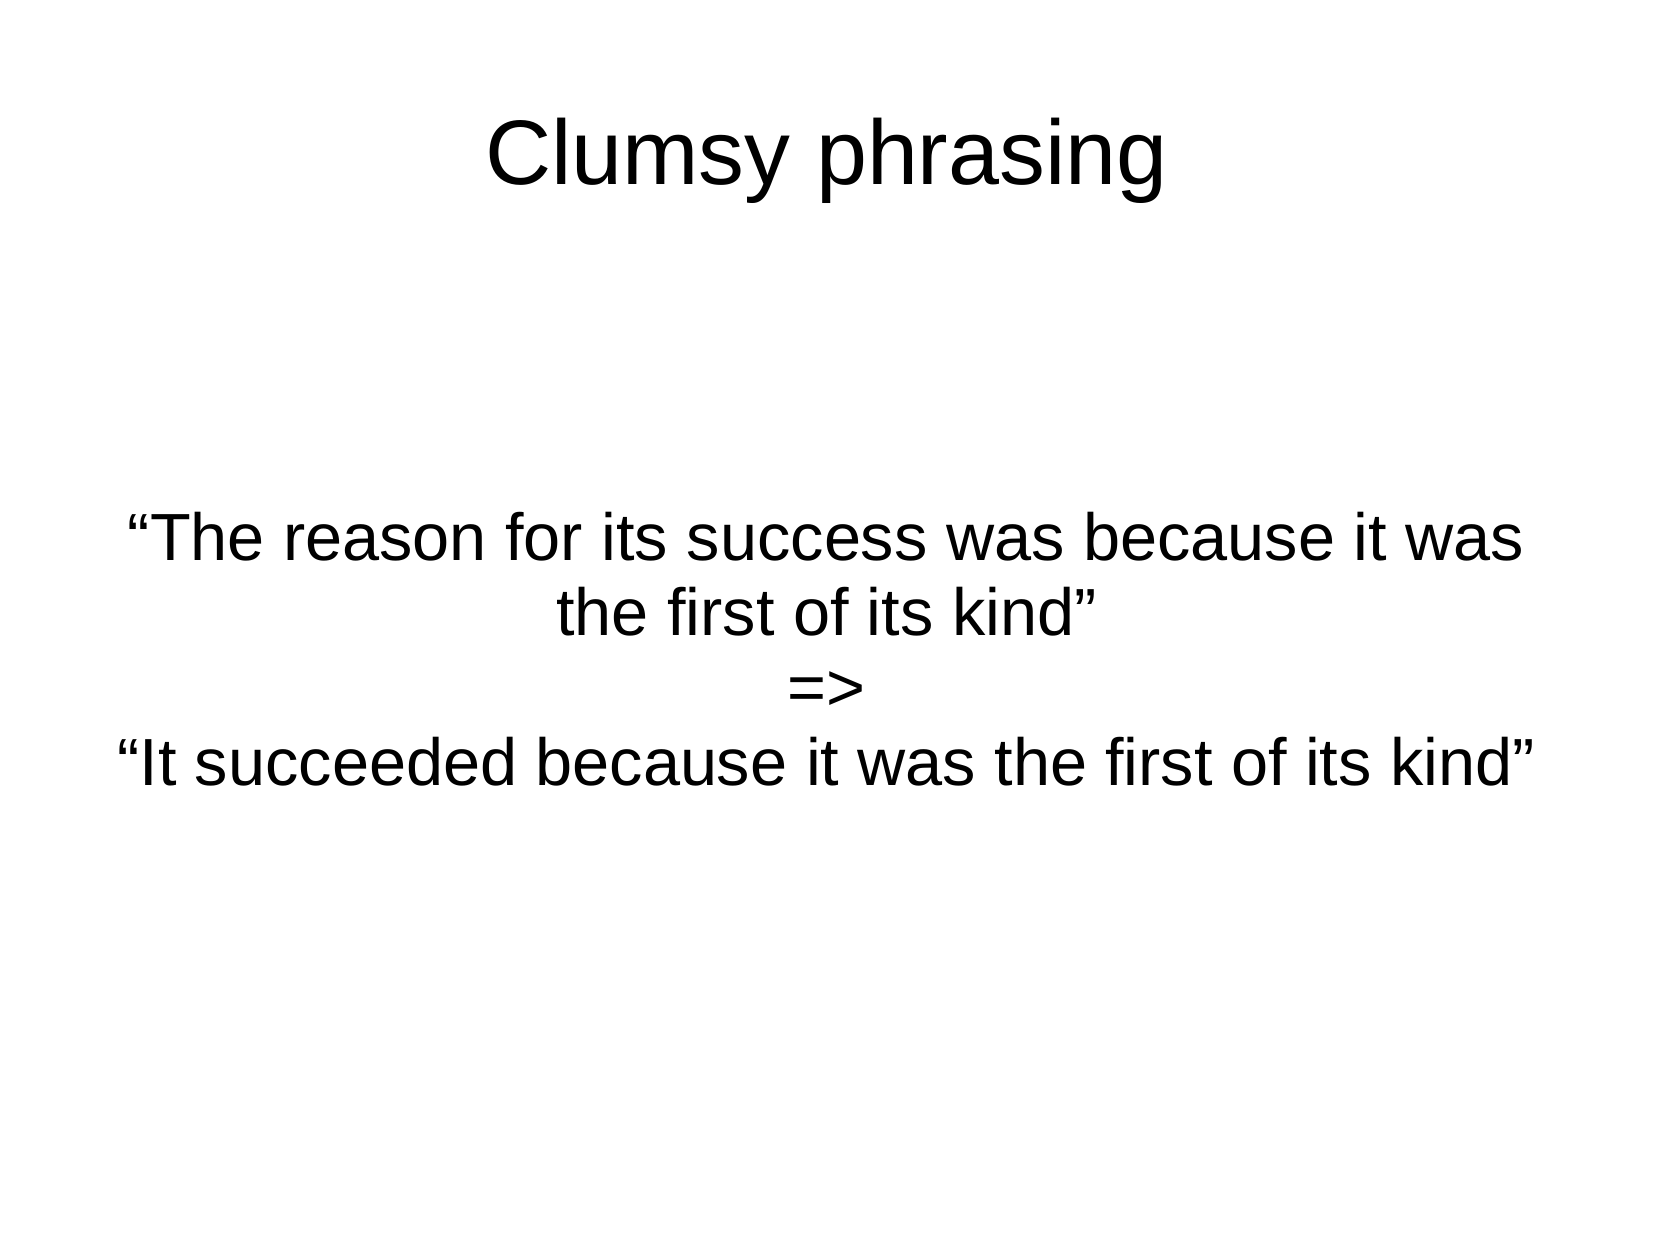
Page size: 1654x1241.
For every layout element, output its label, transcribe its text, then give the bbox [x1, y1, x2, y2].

subtitle “The reason for its success was because it was the first of its kind” => “It succeeded because it was the first of its kind” [82, 290, 1571, 1010]
title Clumsy phrasing [82, 49, 1571, 257]
